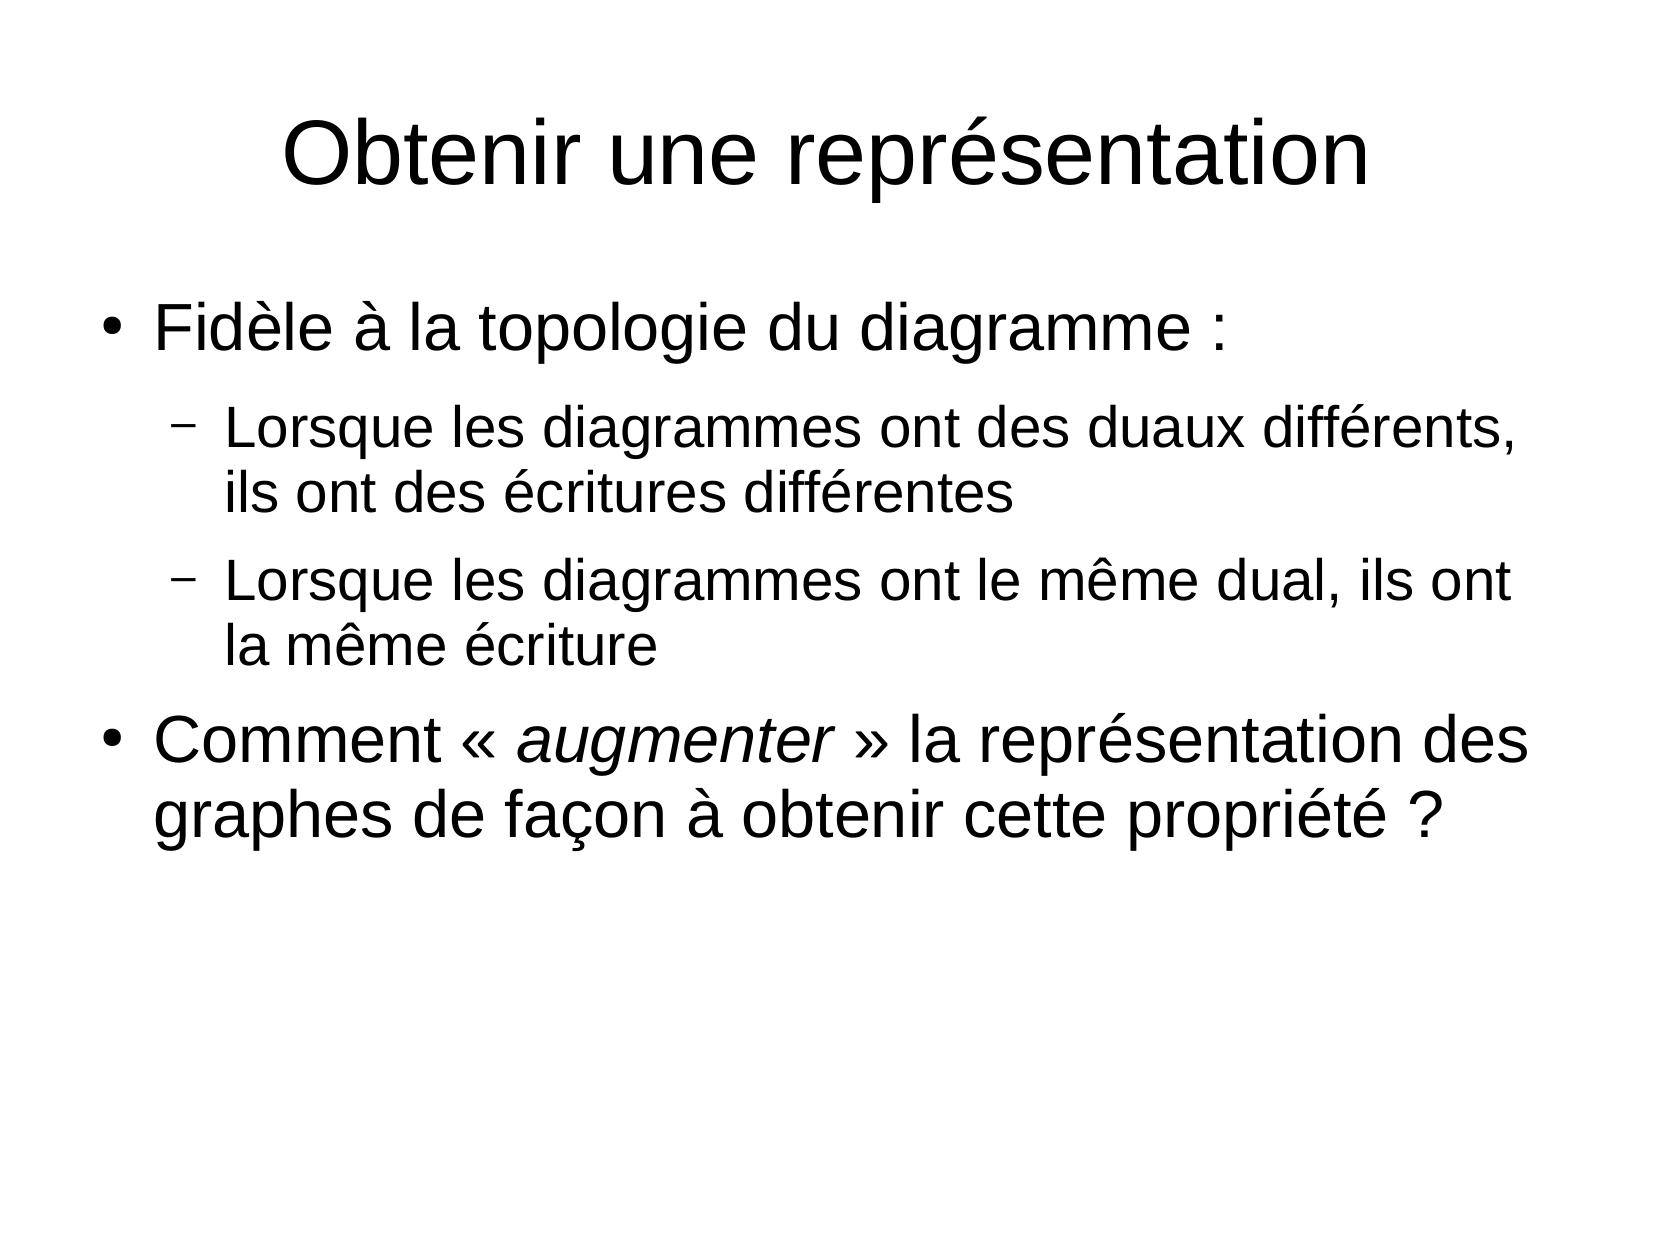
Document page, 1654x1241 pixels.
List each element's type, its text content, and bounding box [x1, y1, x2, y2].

title Obtenir une représentation [82, 49, 1571, 257]
list Fidèle à la topologie du diagramme : Lorsque les diagrammes ont des duaux différents, ils ont des écritures différentes Lorsque les diagrammes ont le même dual, ils ont la même écriture Comment « augmenter » la représentation des graphes de façon à obtenir cette propriété ? [82, 290, 1538, 1109]
